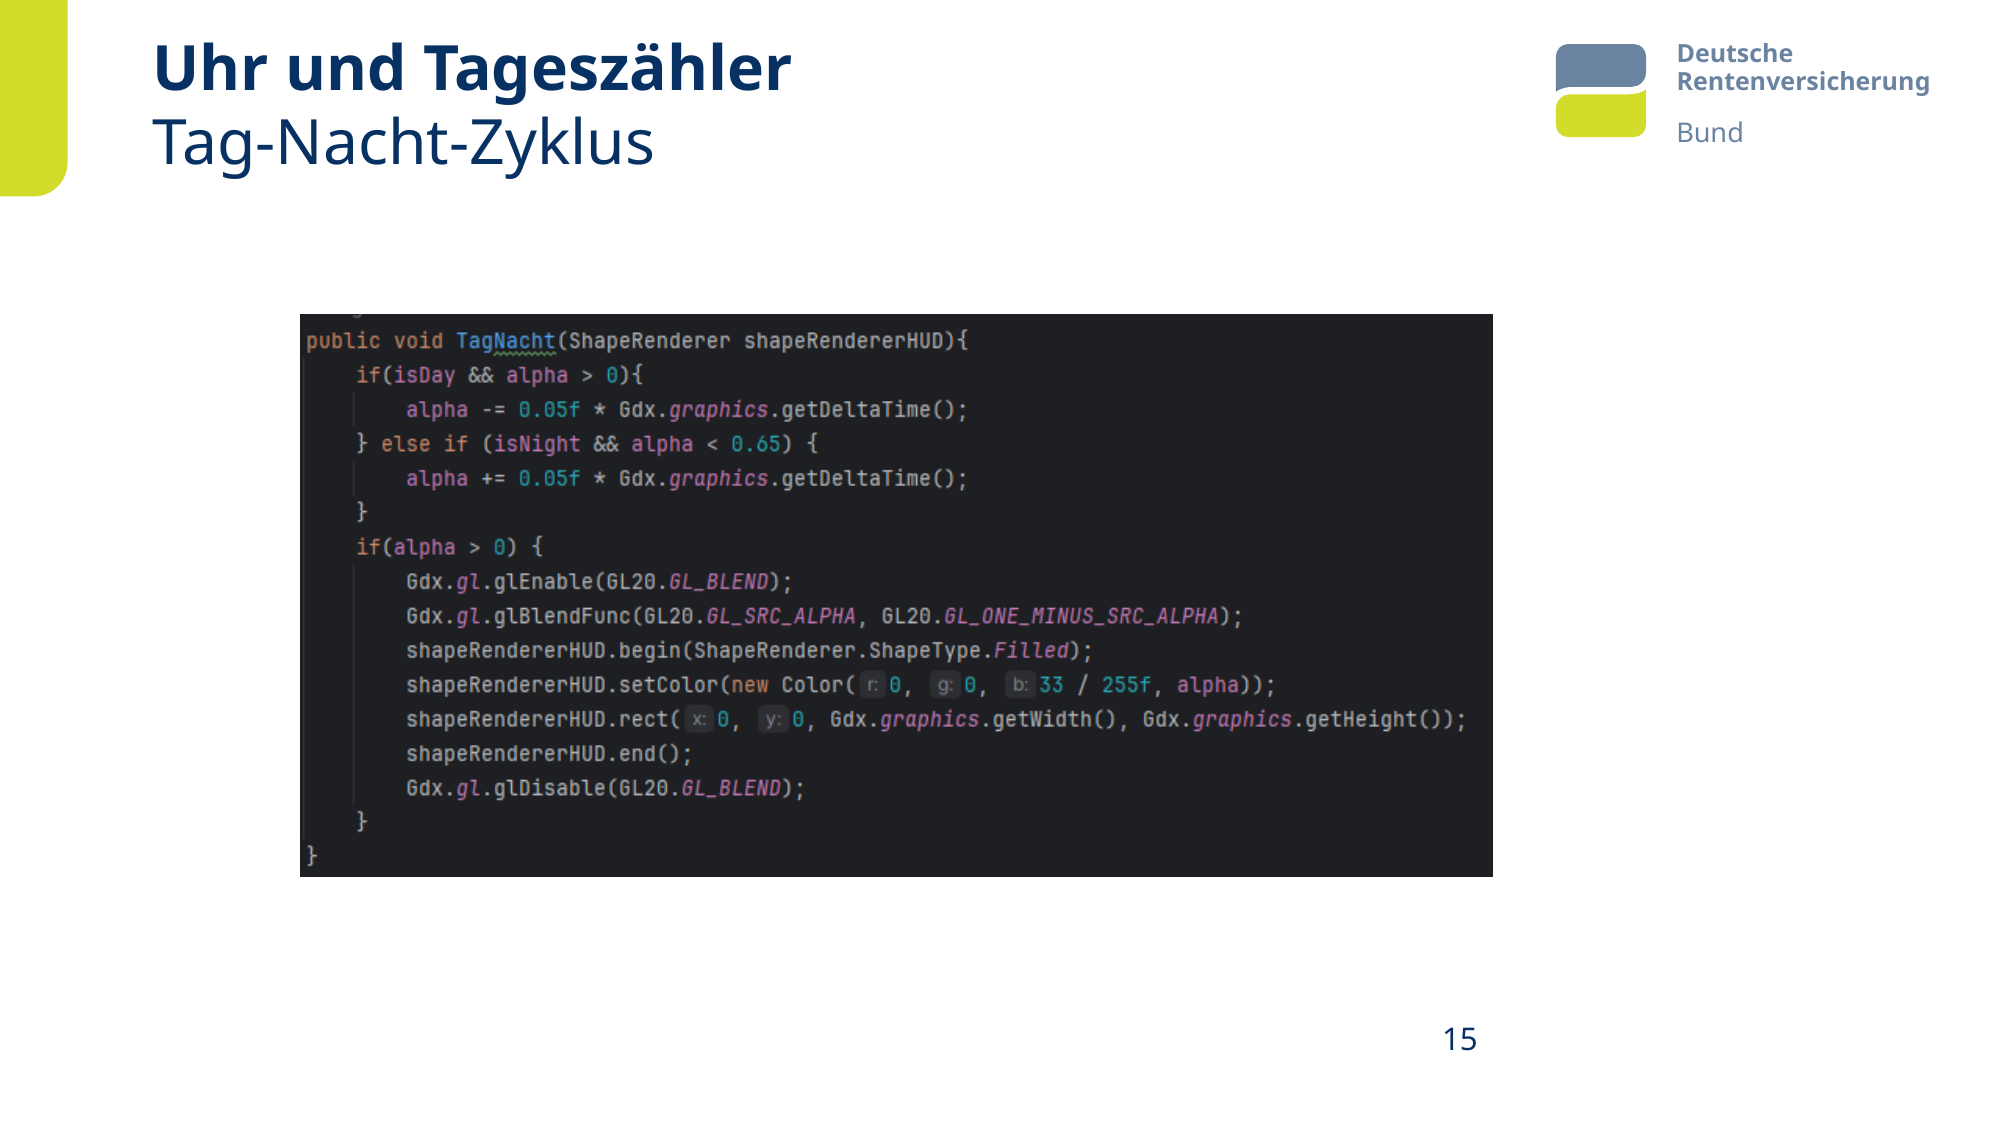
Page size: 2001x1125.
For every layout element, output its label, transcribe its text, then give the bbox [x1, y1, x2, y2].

title Uhr und Tageszähler Tag-Nacht-Zyklus [137, 20, 1493, 197]
text_box 14 [1427, 994, 1928, 1070]
picture [300, 314, 1493, 877]
